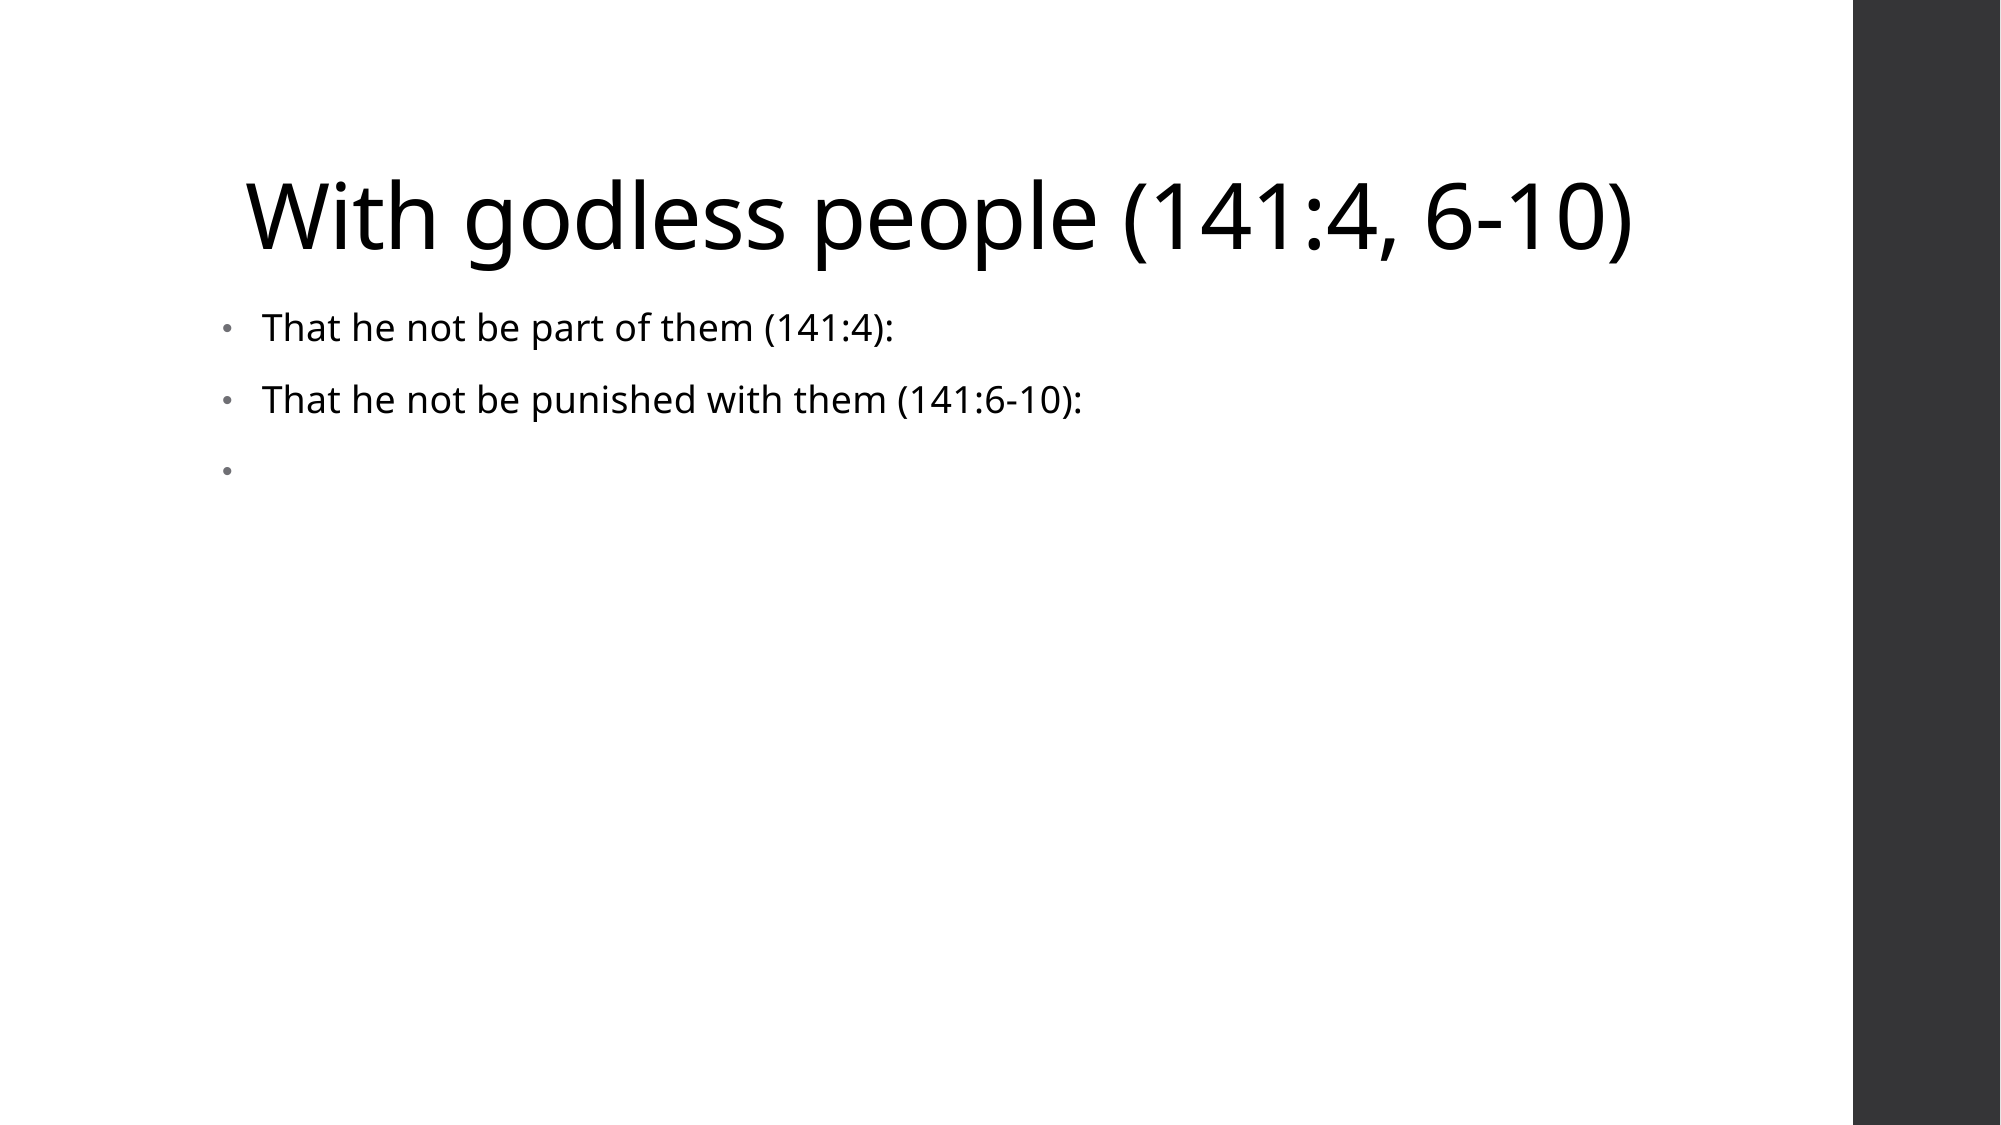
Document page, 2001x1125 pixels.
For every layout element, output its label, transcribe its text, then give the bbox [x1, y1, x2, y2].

list That he not be part of them (141:4): That he not be punished with them (141:6-10): [206, 299, 1617, 1014]
title With godless people (141:4, 6-10) [206, 60, 1797, 278]
